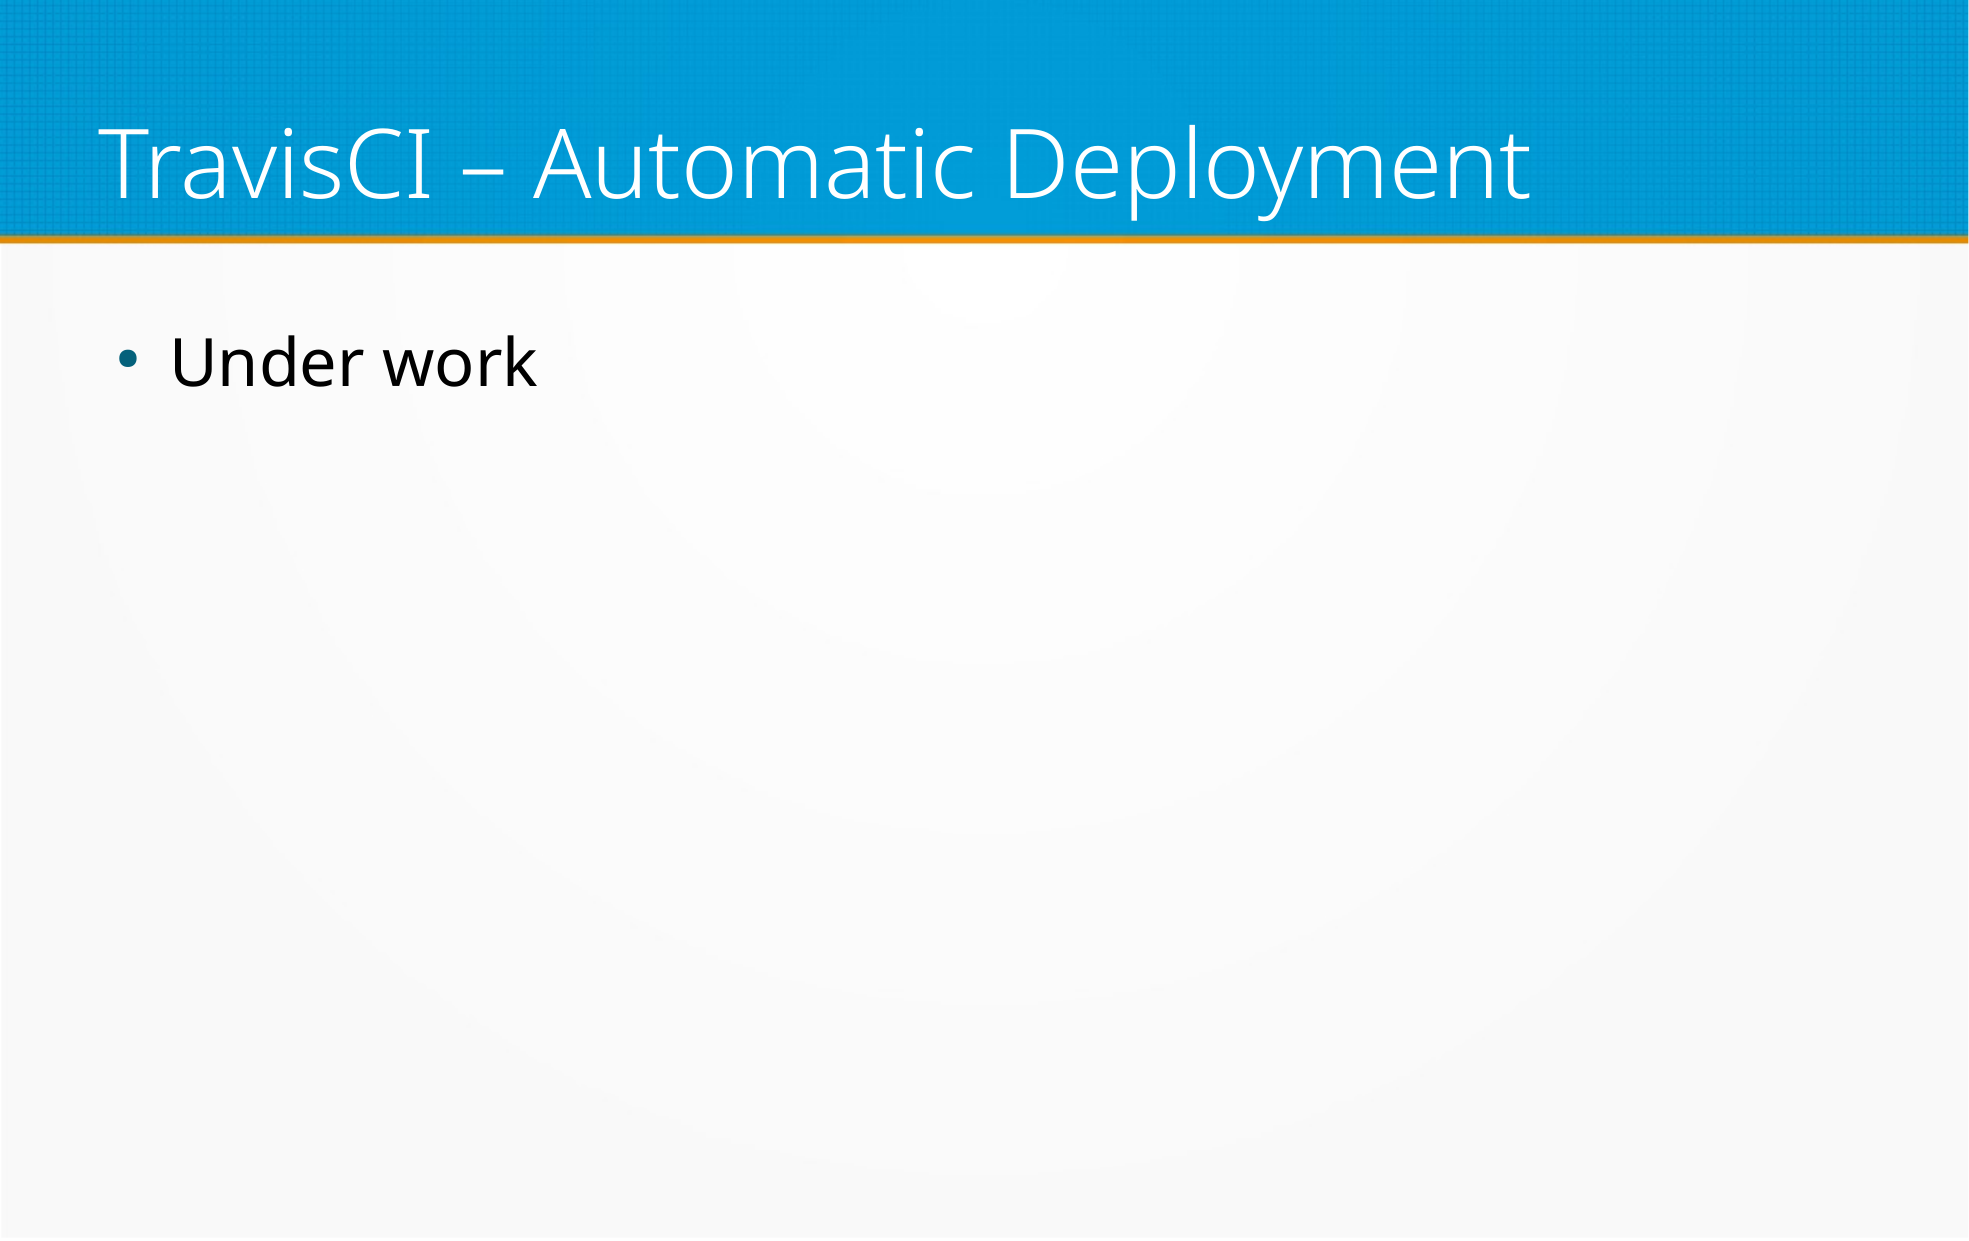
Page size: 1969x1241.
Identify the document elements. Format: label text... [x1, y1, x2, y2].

picture [0, 233, 1969, 1241]
list Under work [98, 315, 1861, 1081]
title TravisCI – Automatic Deployment [98, 19, 1870, 227]
